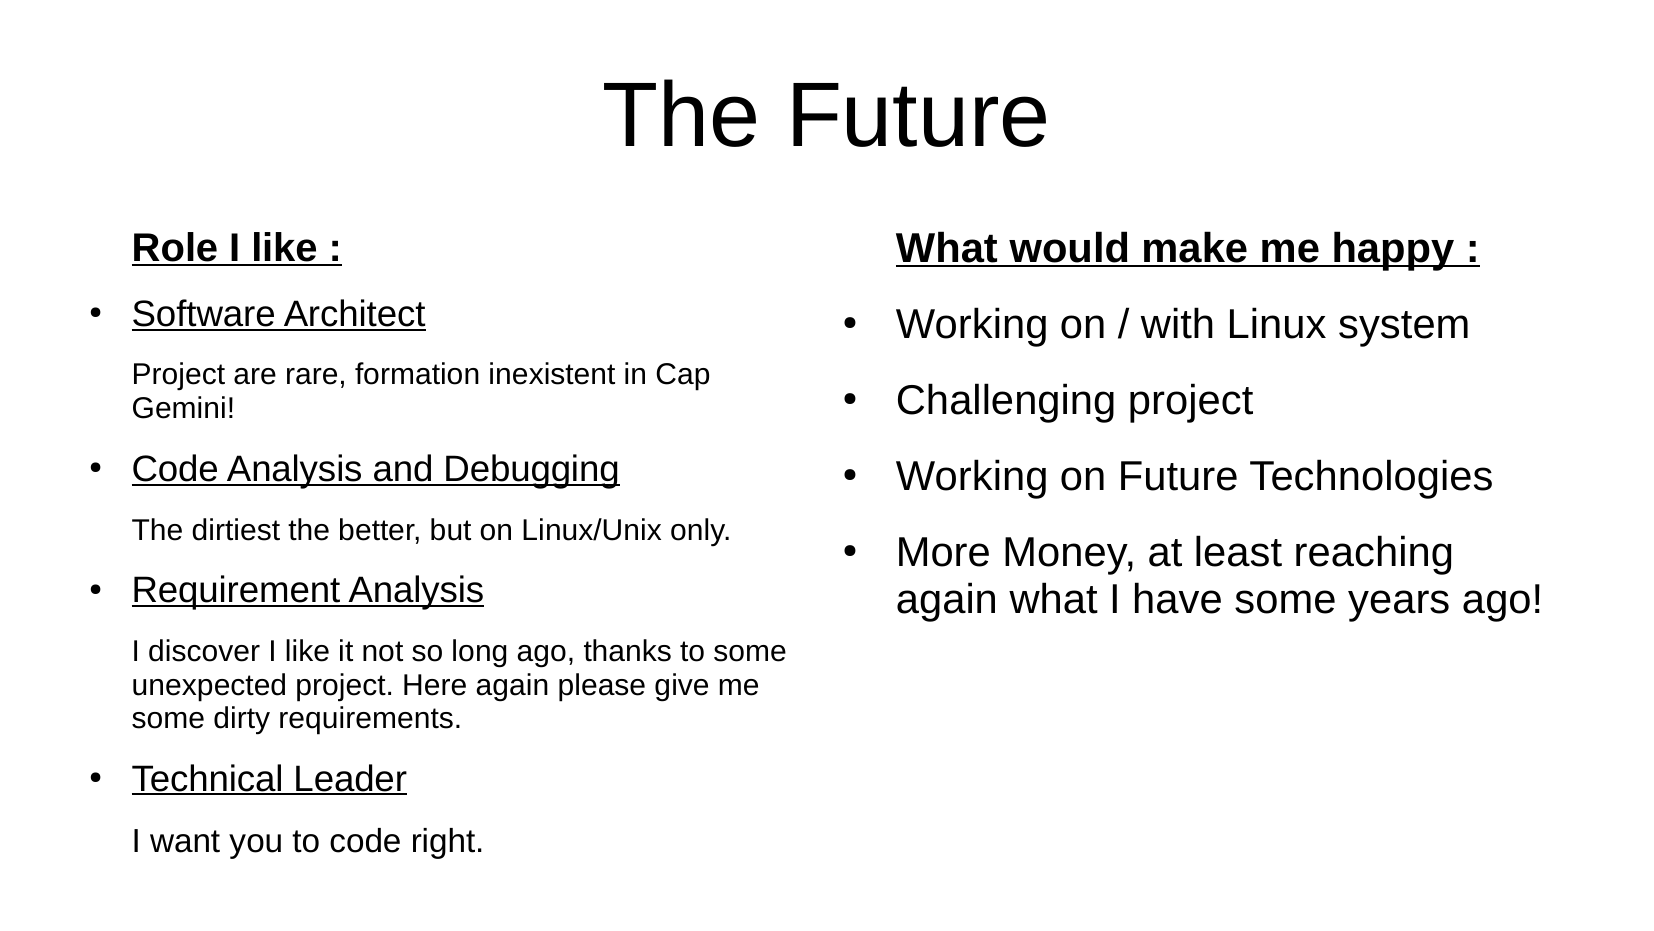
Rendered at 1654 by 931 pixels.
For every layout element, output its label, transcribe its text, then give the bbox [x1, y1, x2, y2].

list Role I like : Software Architect Project are rare, formation inexistent in Cap Gemini! Code Analysis and Debugging The dirtiest the better, but on Linux/Unix only. Requirement Analysis I discover I like it not so long ago, thanks to some unexpected project. Here again please give me some dirty requirements. Technical Leader I want you to code right. [75, 225, 818, 863]
title The Future [82, 37, 1571, 193]
list What would make me happy : Working on / with Linux system Challenging project Working on Future Technologies More Money, at least reaching again what I have some years ago! [825, 225, 1568, 765]
